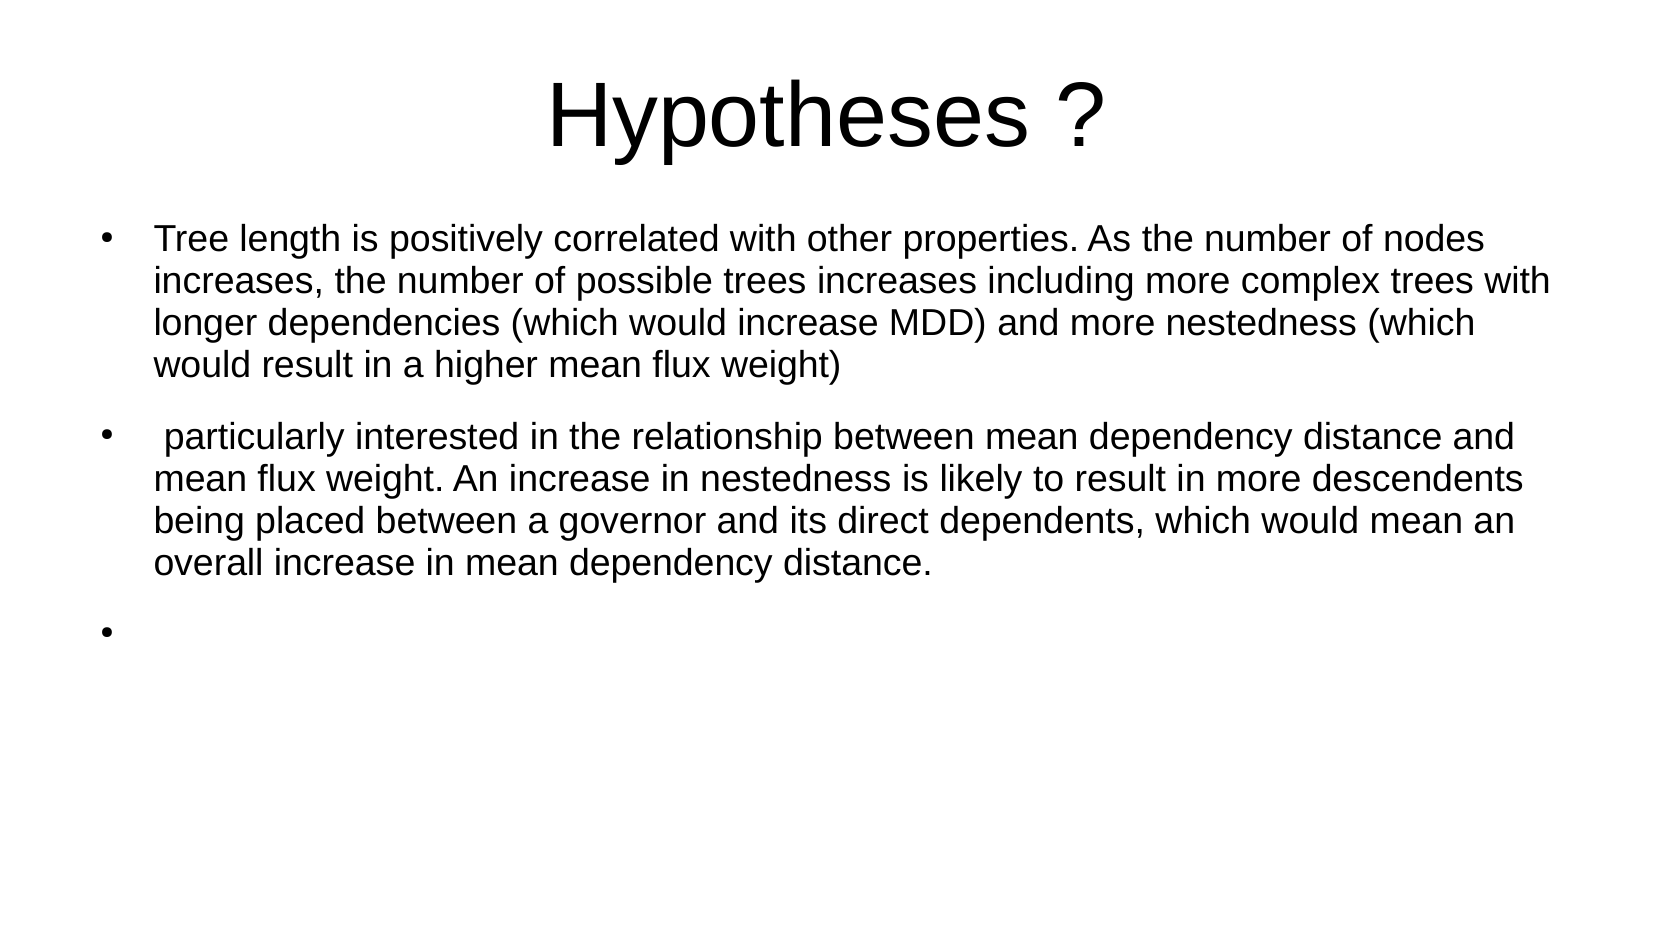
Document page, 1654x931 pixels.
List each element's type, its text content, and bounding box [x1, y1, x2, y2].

list Tree length is positively correlated with other properties. As the number of nodes increases, the number of possible trees increases including more complex trees with longer dependencies (which would increase MDD) and more nestedness (which would result in a higher mean flux weight) particularly interested in the relationship between mean dependency distance and mean flux weight. An increase in nestedness is likely to result in more descendents being placed between a governor and its direct dependents, which would mean an overall increase in mean dependency distance. [82, 217, 1571, 758]
title Hypotheses ? [82, 37, 1571, 193]
